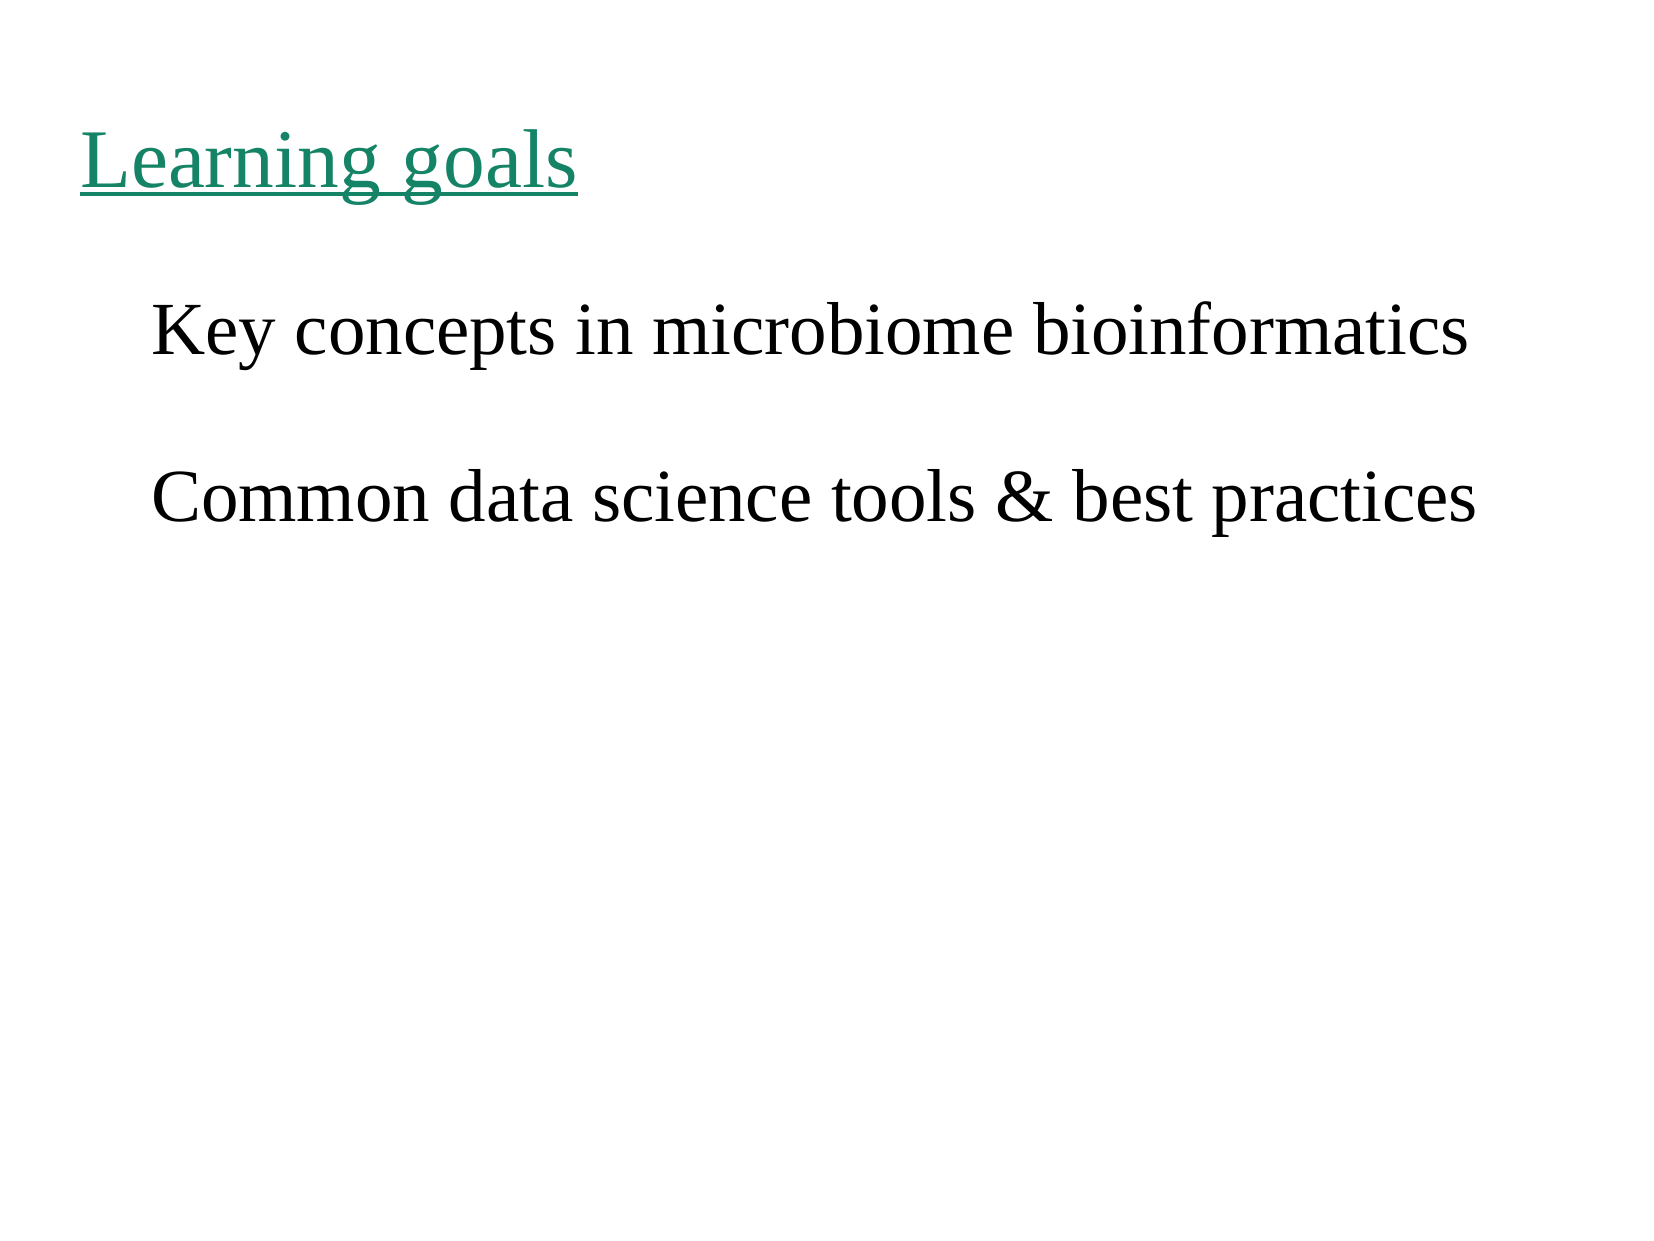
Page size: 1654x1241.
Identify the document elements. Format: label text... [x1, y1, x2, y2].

list Learning goals Key concepts in microbiome bioinformatics Common data science tools & best practices [80, 113, 1569, 833]
